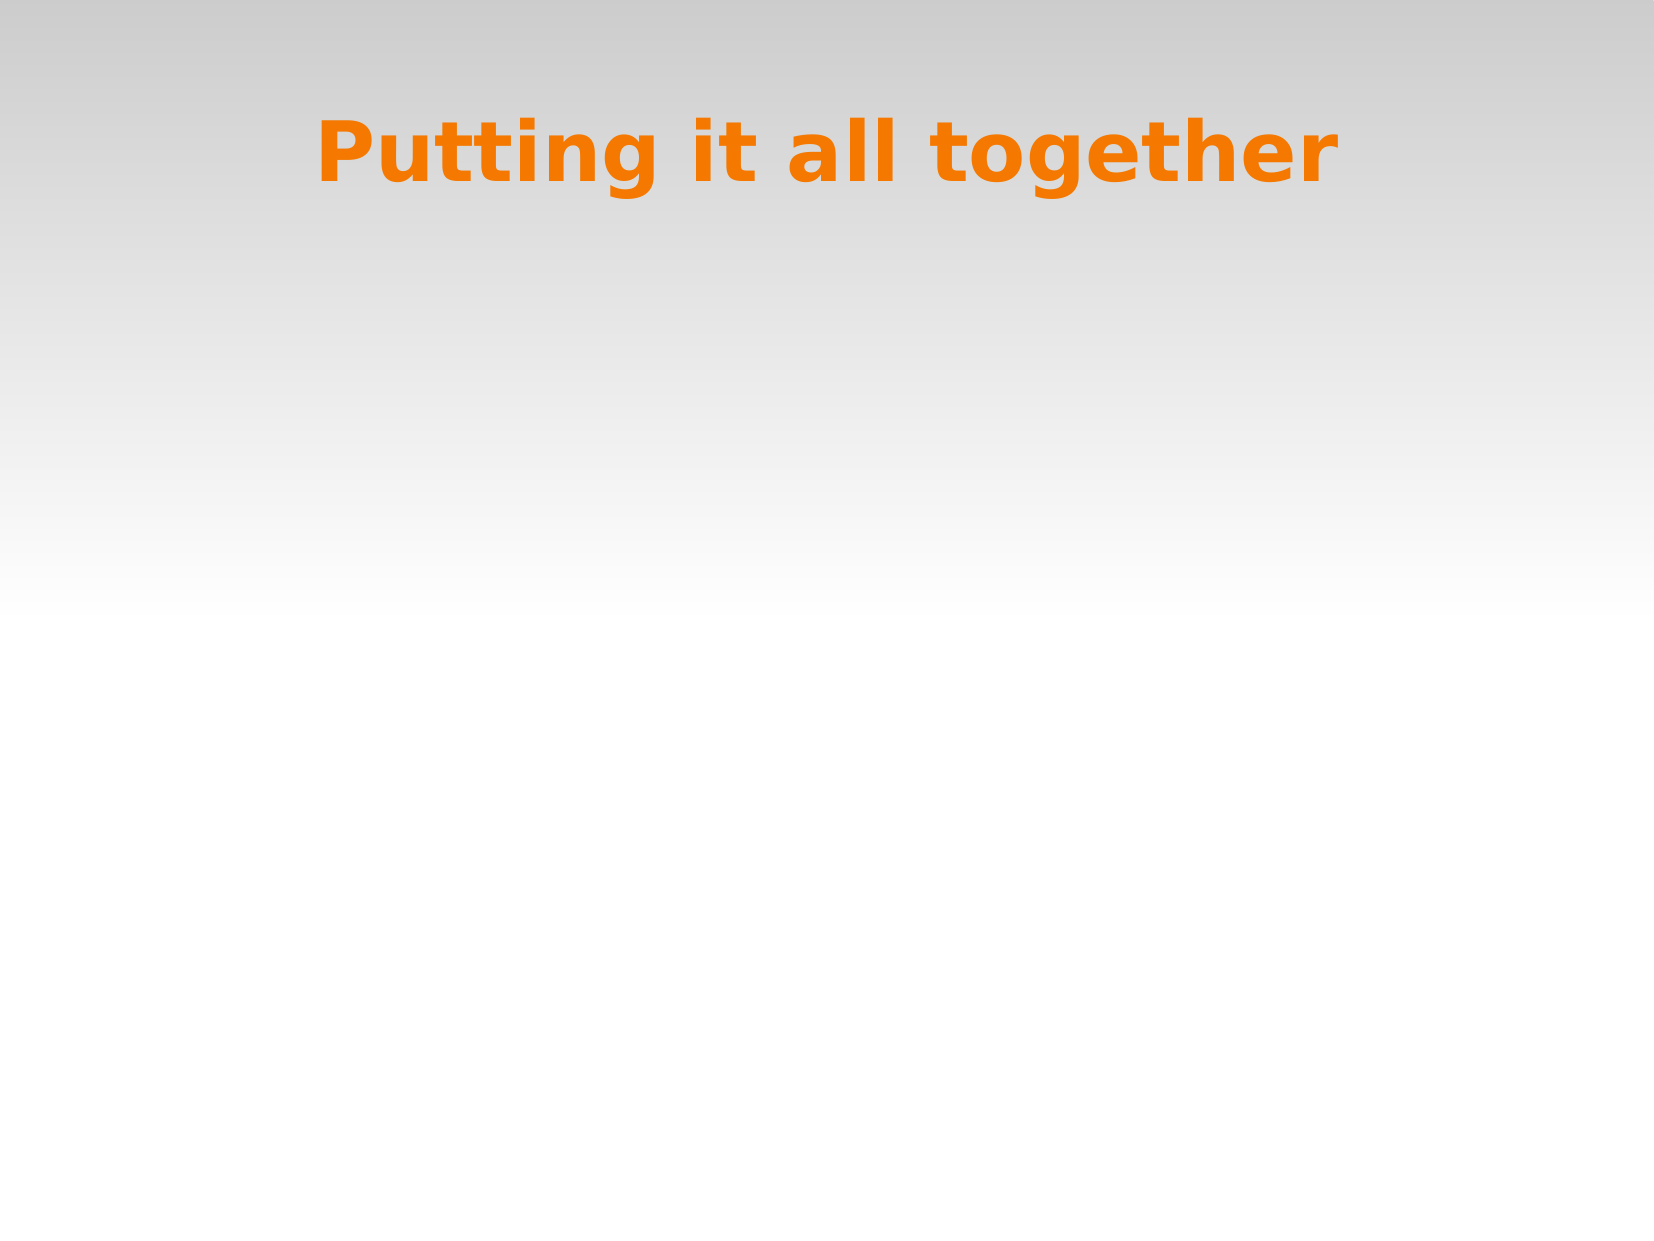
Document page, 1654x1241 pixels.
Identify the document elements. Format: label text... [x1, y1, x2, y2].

title Putting it all together [82, 49, 1571, 257]
